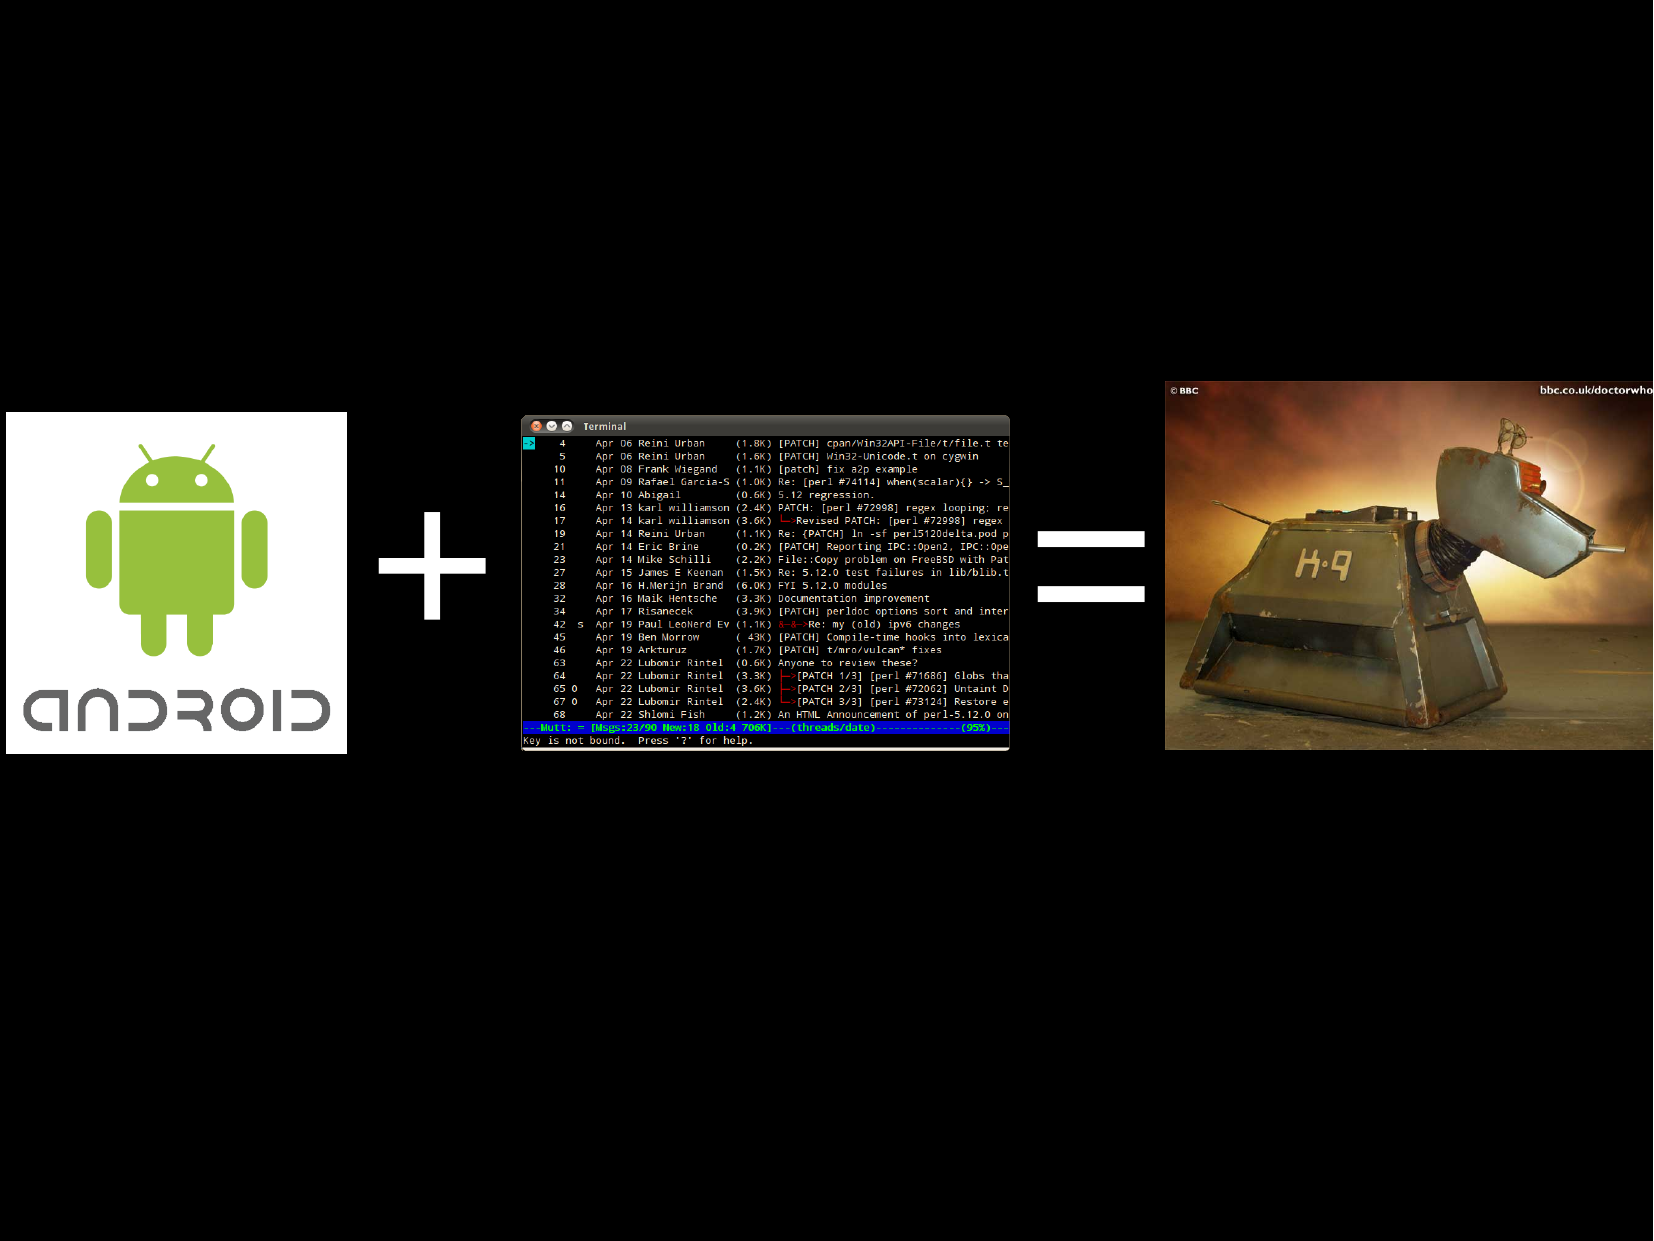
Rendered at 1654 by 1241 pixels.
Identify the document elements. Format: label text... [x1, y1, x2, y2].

text_box = [1013, 432, 1126, 733]
text_box + [353, 432, 467, 733]
picture [521, 415, 1010, 751]
picture [1165, 381, 1653, 751]
picture [6, 412, 347, 754]
